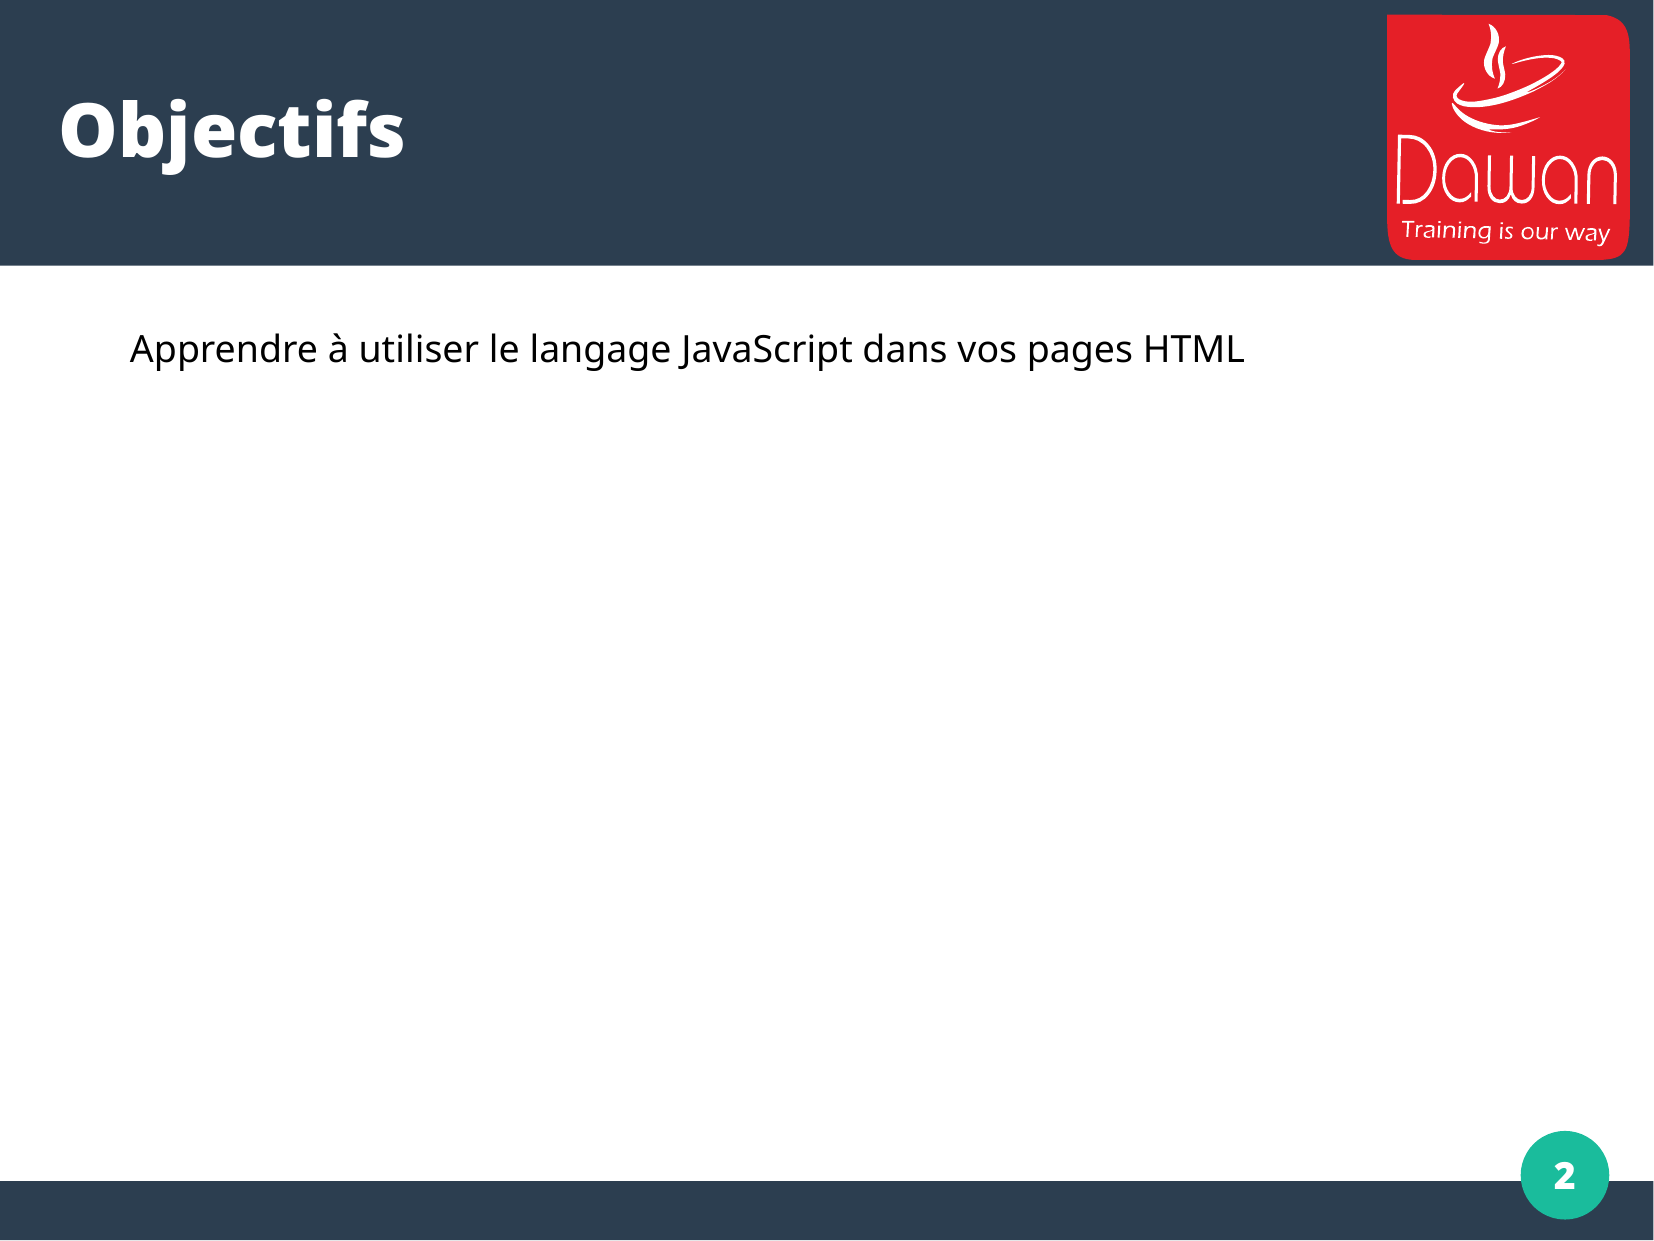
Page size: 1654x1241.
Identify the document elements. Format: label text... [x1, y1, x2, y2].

list Apprendre à utiliser le langage JavaScript dans vos pages HTML [59, 324, 1595, 1152]
title Objectifs [59, 49, 1387, 207]
picture [1387, 14, 1630, 260]
